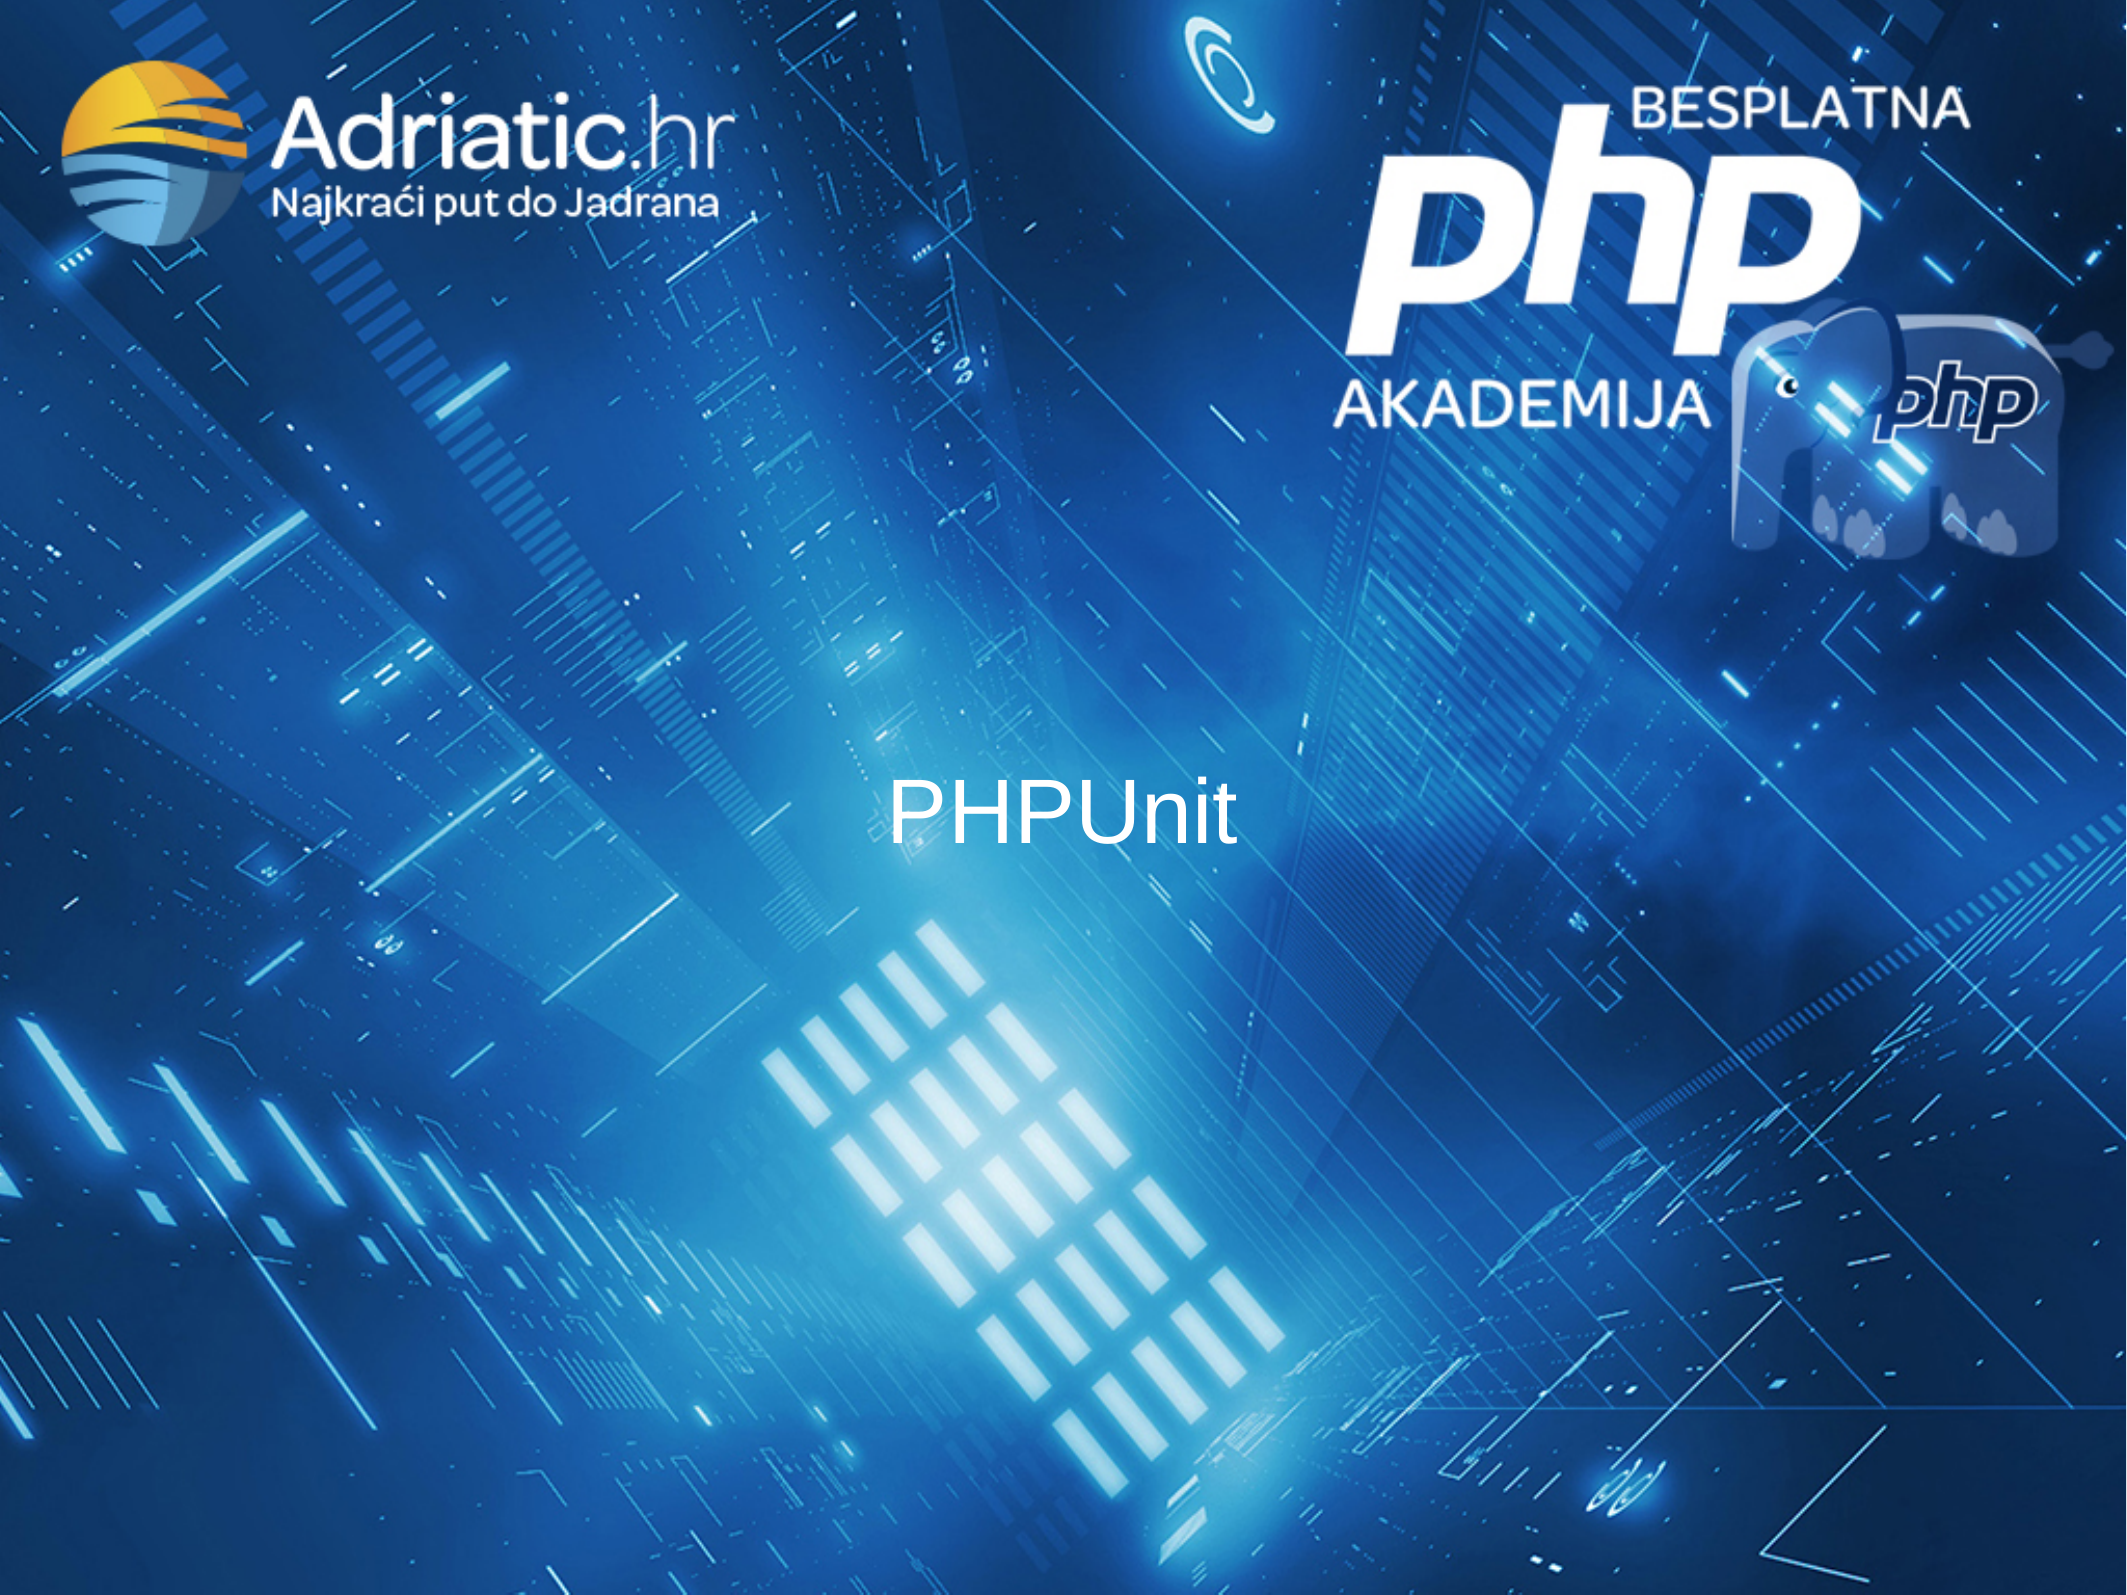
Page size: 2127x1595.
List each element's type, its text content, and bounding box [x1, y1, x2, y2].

title PHPUnit [106, 678, 2020, 945]
picture [0, 0, 2127, 1595]
